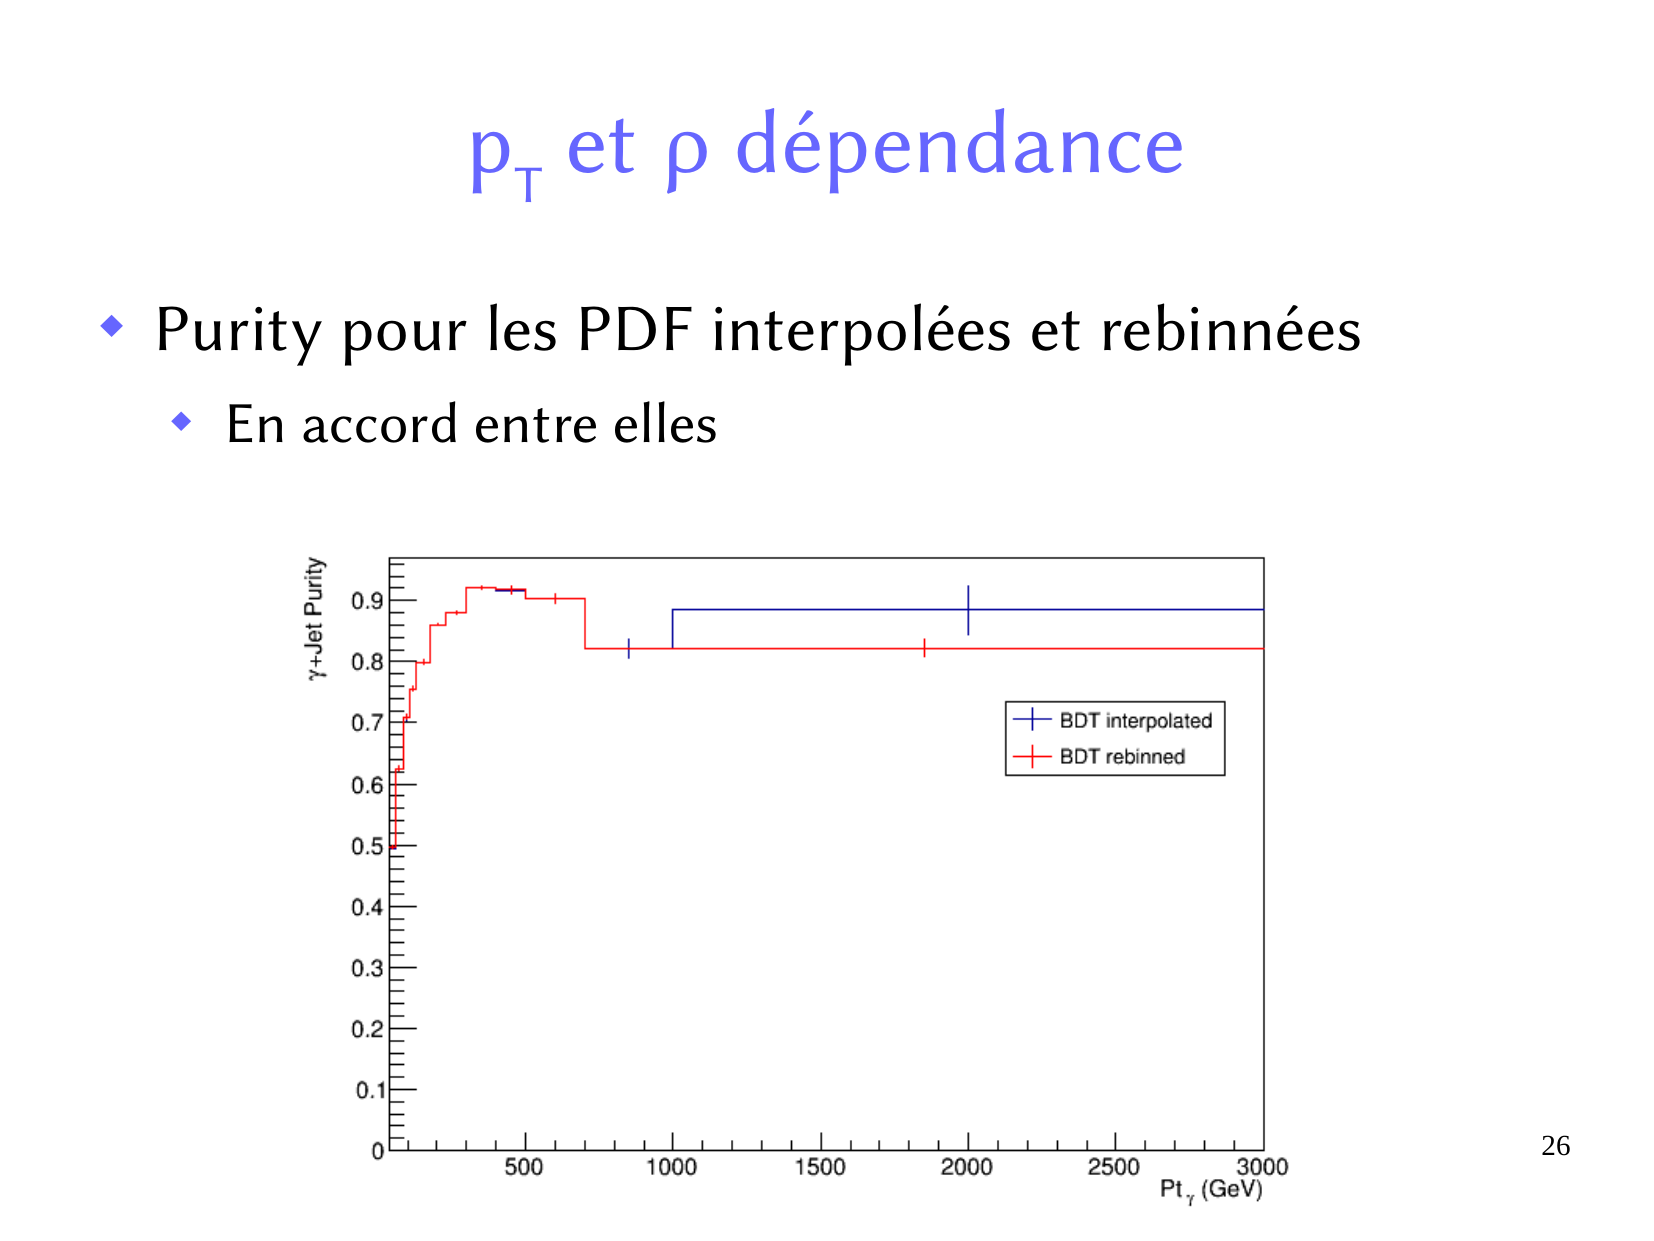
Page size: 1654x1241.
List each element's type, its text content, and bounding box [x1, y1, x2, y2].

list Purity pour les PDF interpolées et rebinnées En accord entre elles [82, 290, 1571, 1010]
title pT et ρ dépendance [82, 49, 1571, 257]
picture [281, 484, 1373, 1225]
